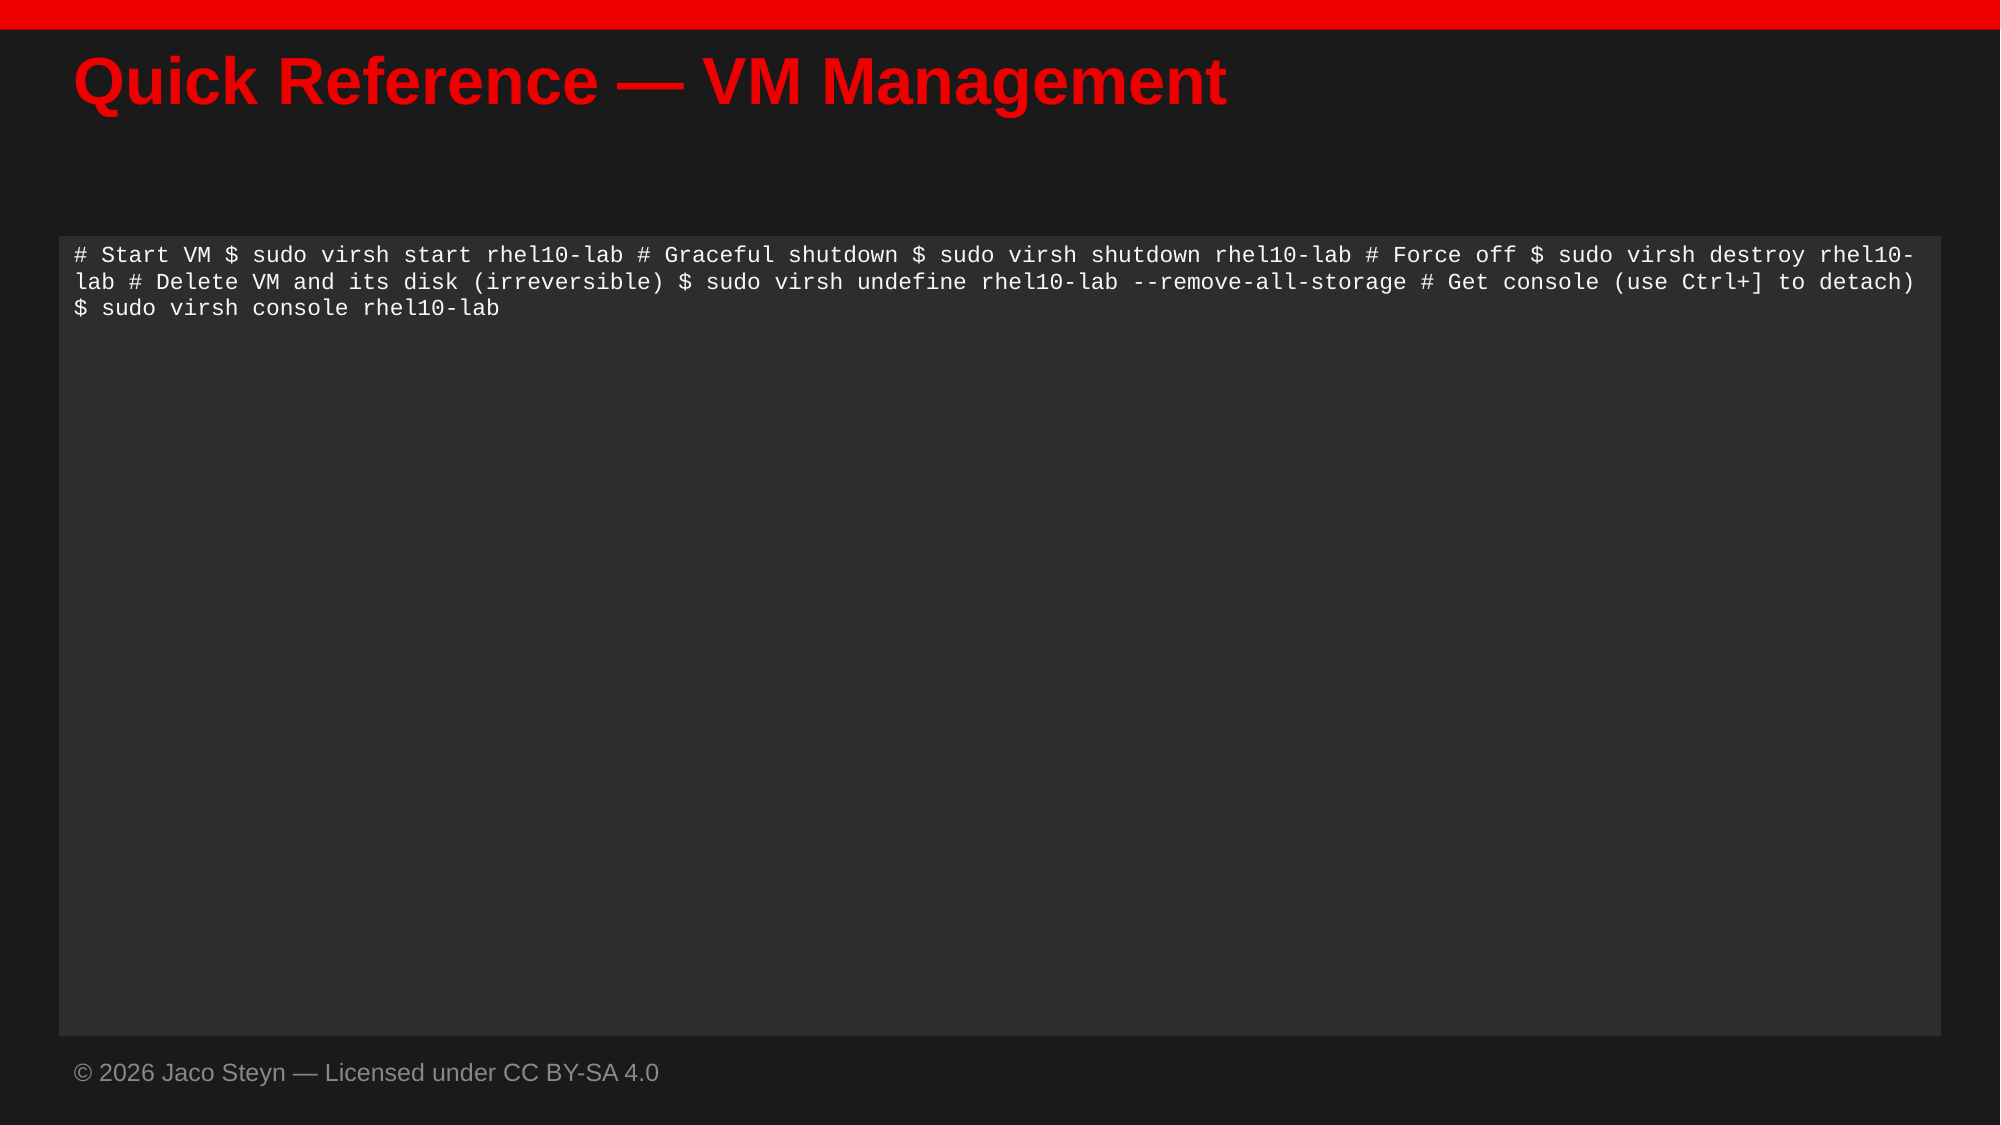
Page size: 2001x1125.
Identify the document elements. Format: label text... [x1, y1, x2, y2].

text_box # Start VM $ sudo virsh start rhel10-lab # Graceful shutdown $ sudo virsh shutdown rhel10-lab # Force off $ sudo virsh destroy rhel10-lab # Delete VM and its disk (irreversible) $ sudo virsh undefine rhel10-lab --remove-all-storage # Get console (use Ctrl+] to detach) $ sudo virsh console rhel10-lab [59, 236, 1942, 1037]
text_box Quick Reference — VM Management [59, 36, 1942, 208]
text_box [0, 0, 2001, 30]
text_box © 2026 Jaco Steyn — Licensed under CC BY-SA 4.0 [59, 1051, 1942, 1093]
